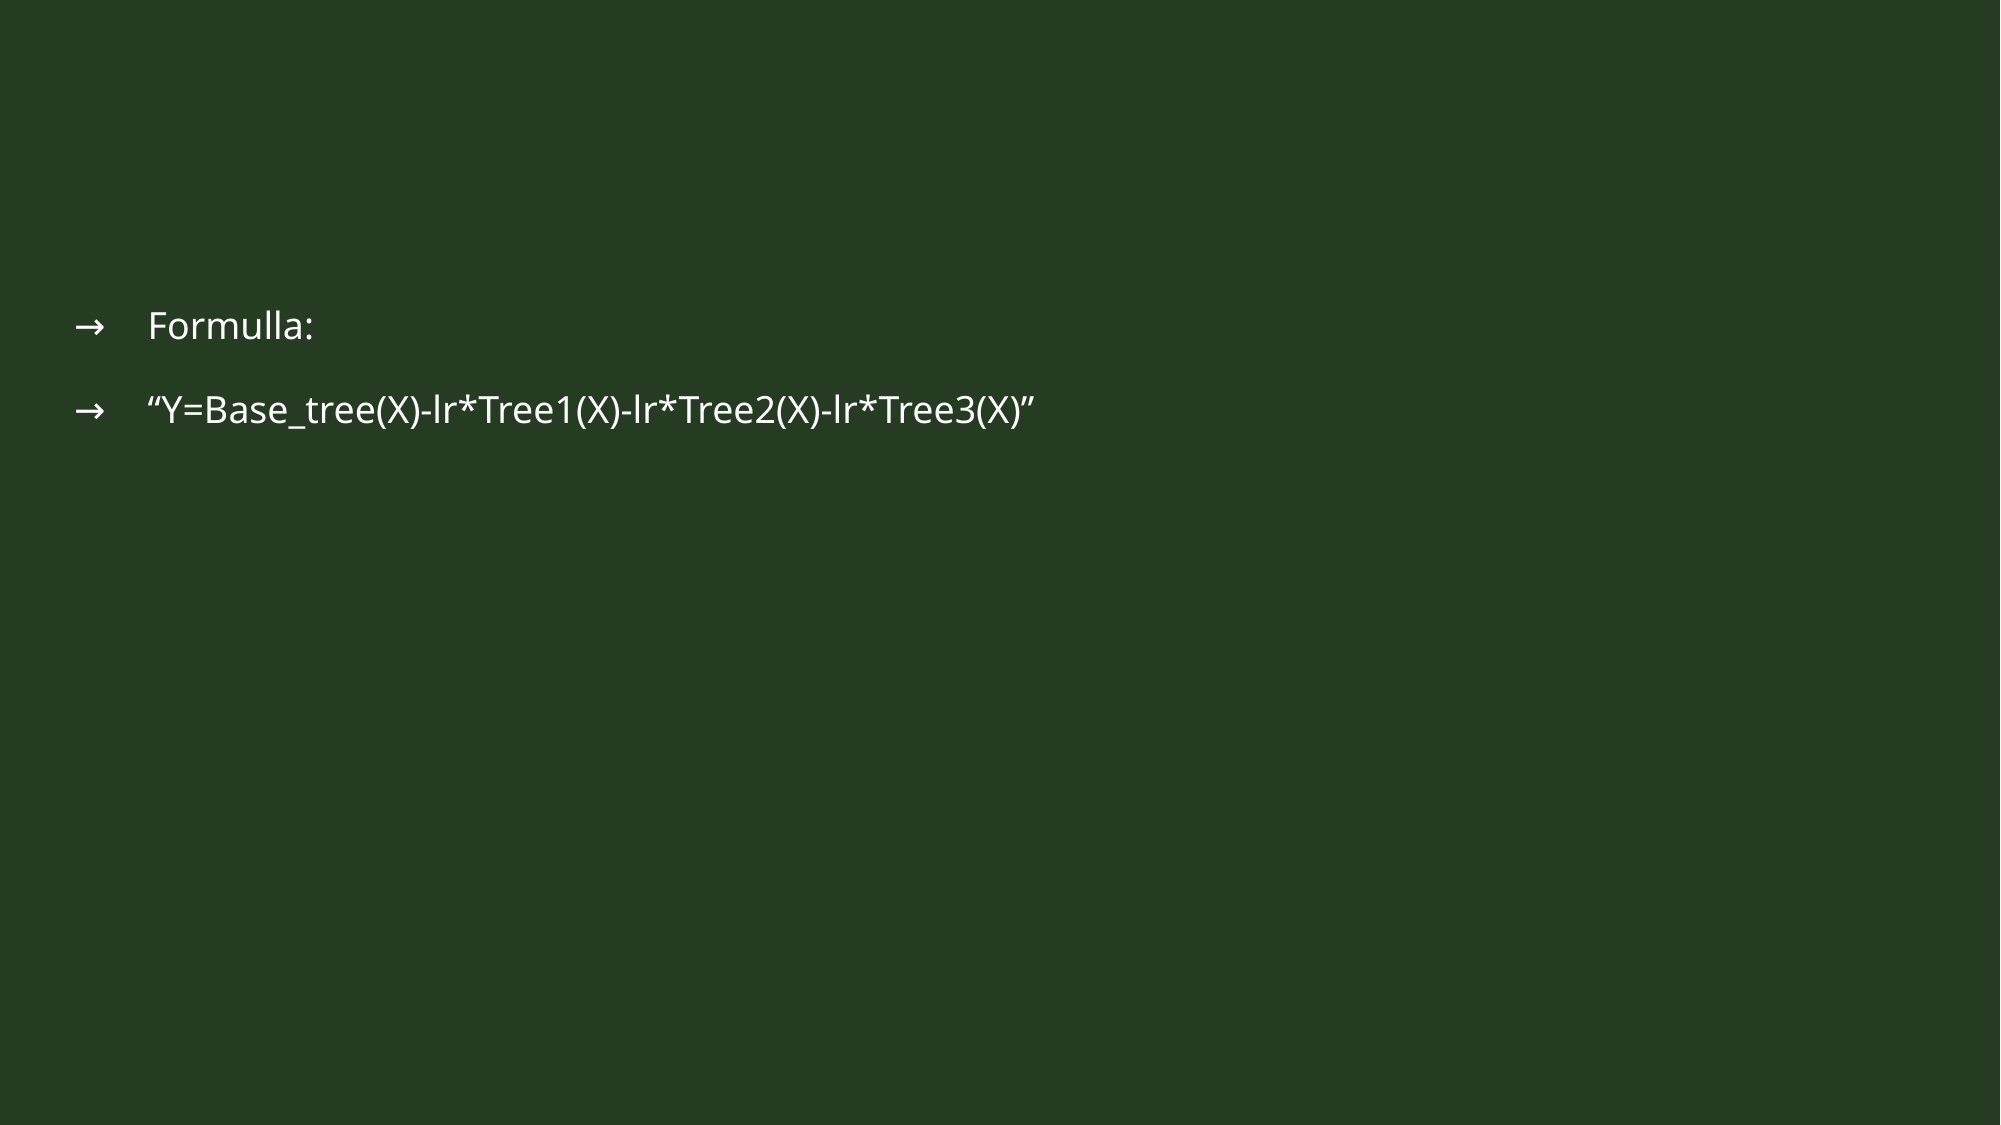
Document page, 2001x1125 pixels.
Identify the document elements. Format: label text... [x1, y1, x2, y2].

list Formulla: “Y=Base_tree(X)-lr*Tree1(X)-lr*Tree2(X)-lr*Tree3(X)” [73, 284, 1927, 906]
